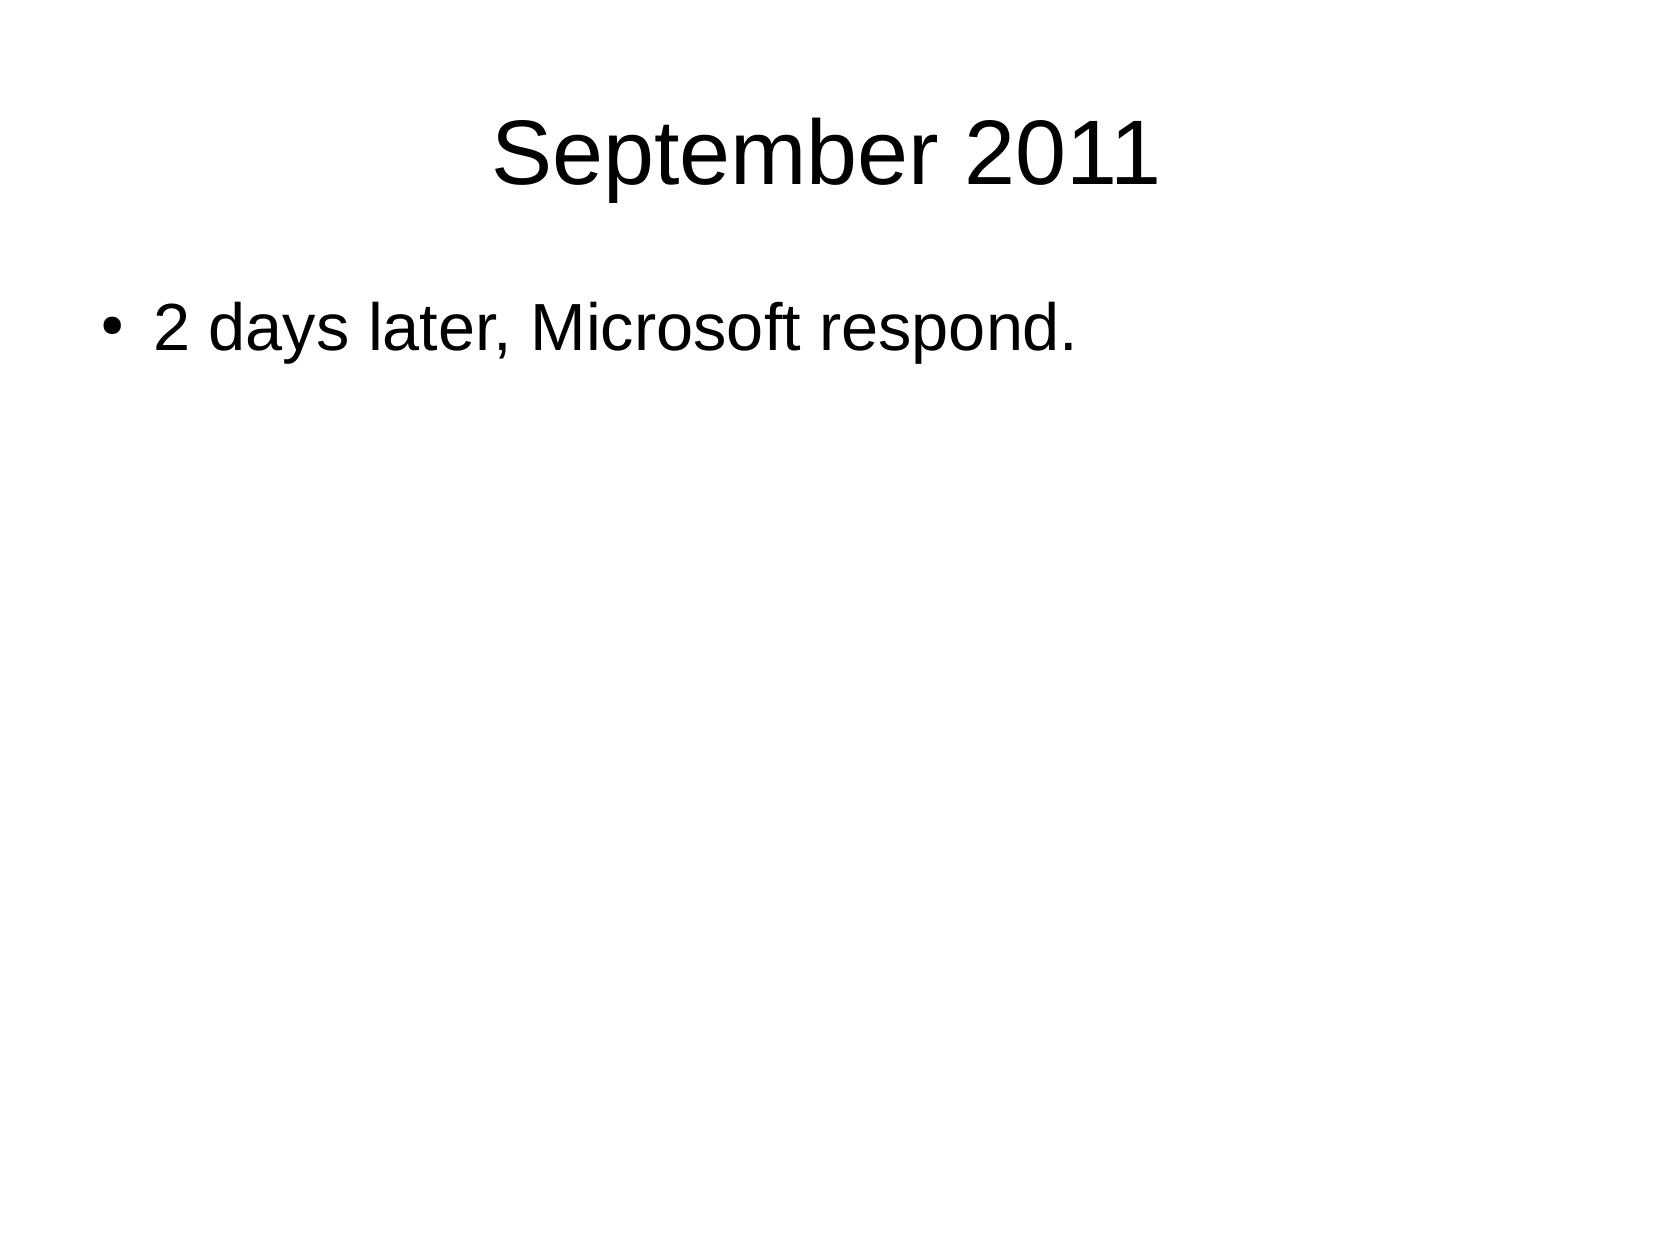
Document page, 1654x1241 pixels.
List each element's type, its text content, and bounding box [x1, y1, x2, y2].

list 2 days later, Microsoft respond. [82, 290, 1538, 1010]
title September 2011 [82, 49, 1571, 257]
